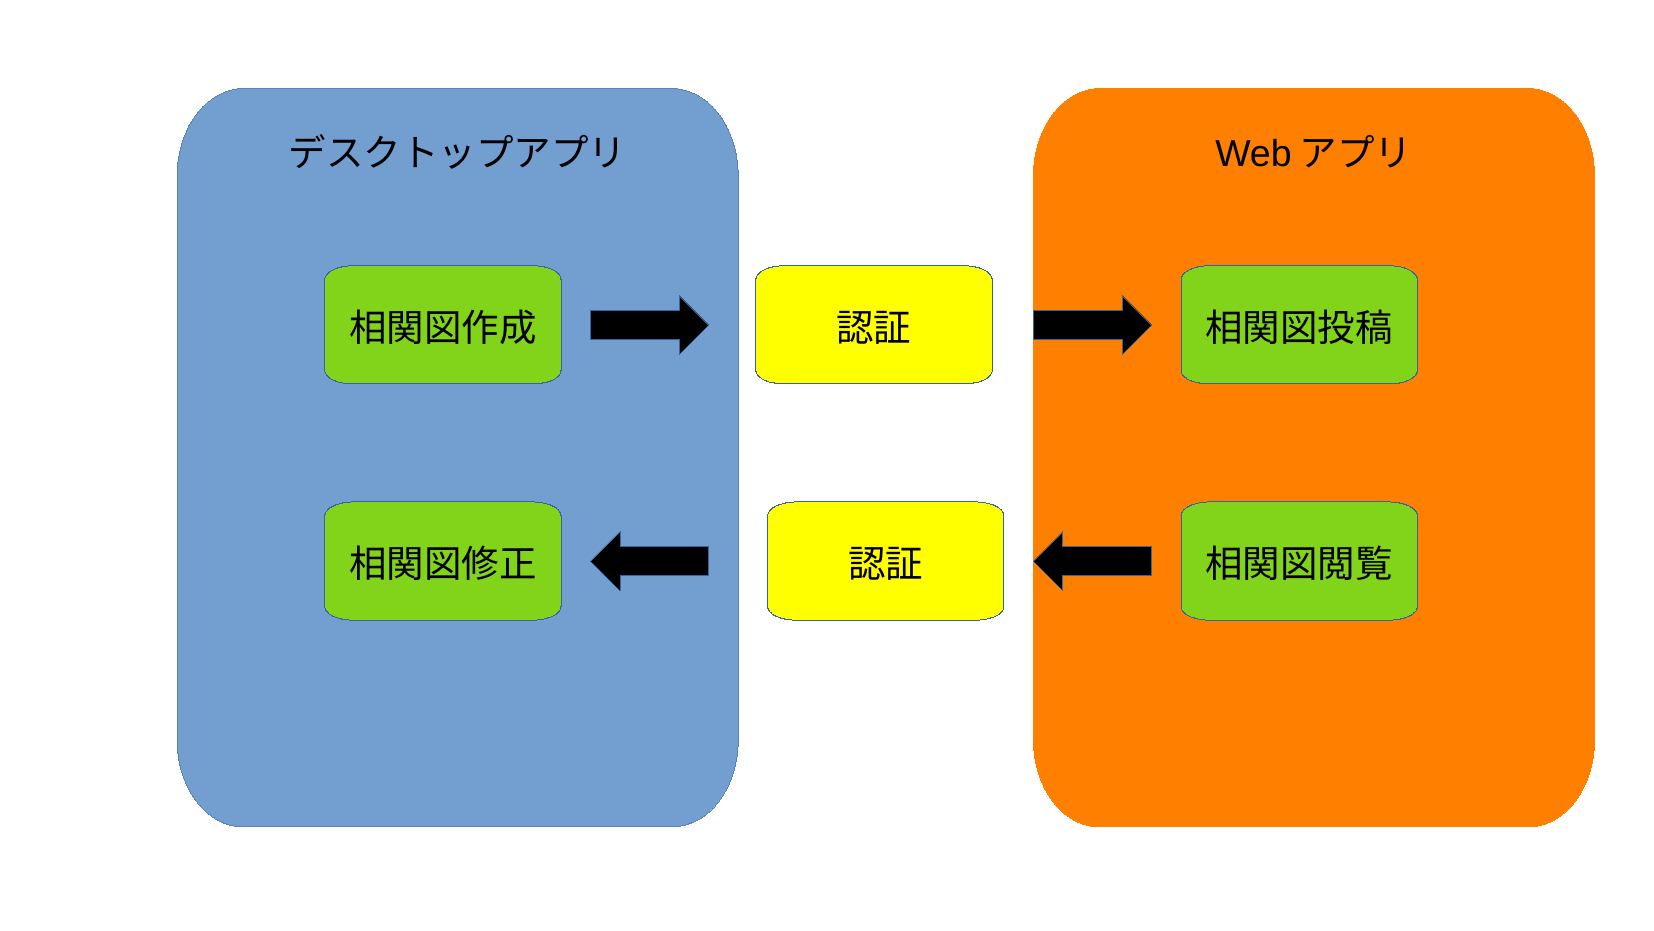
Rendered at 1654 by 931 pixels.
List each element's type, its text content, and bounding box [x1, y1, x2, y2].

text_box 認証 [767, 501, 1004, 621]
text_box 相関図作成 [324, 265, 562, 384]
text_box デスクトップアプリ [177, 88, 739, 827]
text_box [1033, 295, 1152, 355]
text_box 認証 [755, 265, 993, 384]
text_box 相関図投稿 [1181, 265, 1418, 384]
text_box [1033, 531, 1152, 591]
text_box Webアプリ [1033, 88, 1595, 827]
text_box [590, 295, 709, 355]
text_box 相関図閲覧 [1181, 501, 1418, 621]
text_box [590, 531, 709, 591]
text_box 相関図修正 [324, 501, 562, 621]
